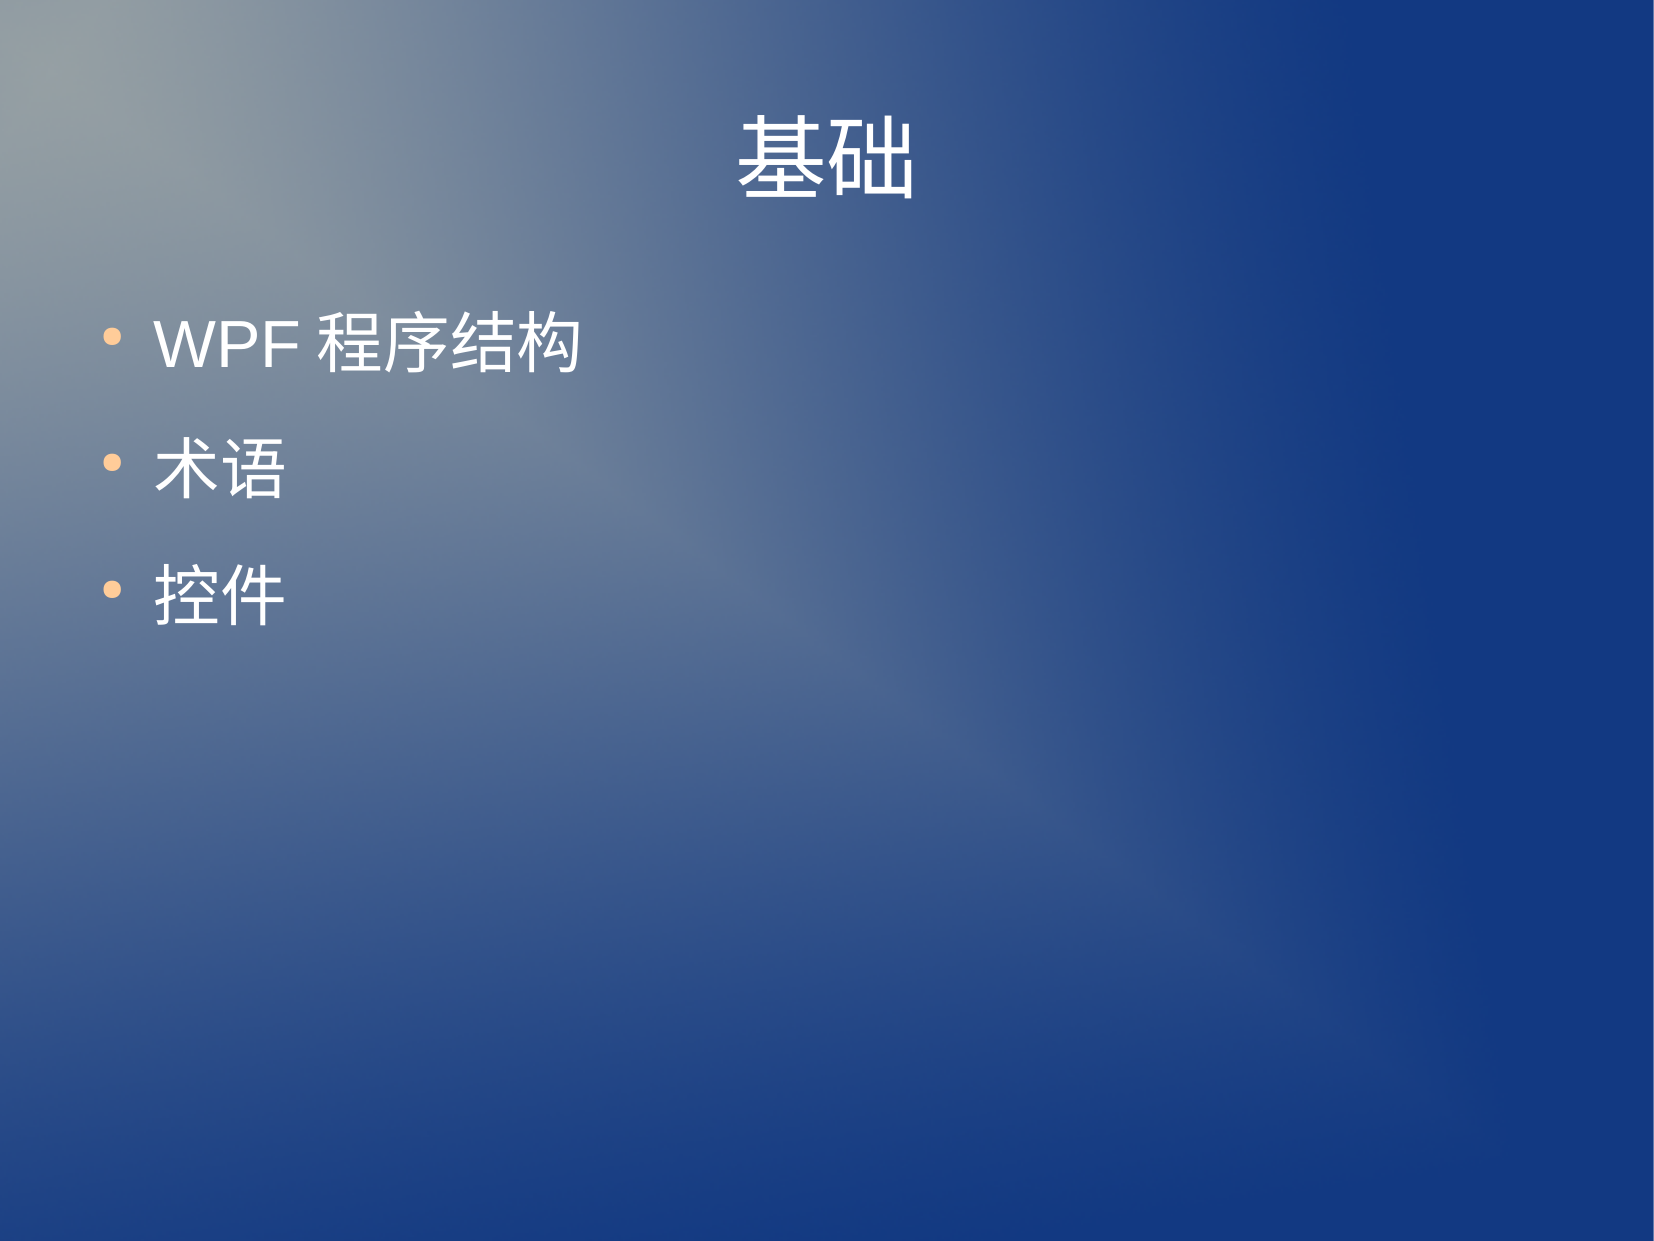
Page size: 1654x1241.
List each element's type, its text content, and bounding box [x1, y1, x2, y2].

title 基础 [82, 49, 1571, 257]
picture [0, 0, 1654, 1241]
list WPF程序结构 术语 控件 [82, 290, 1571, 1109]
